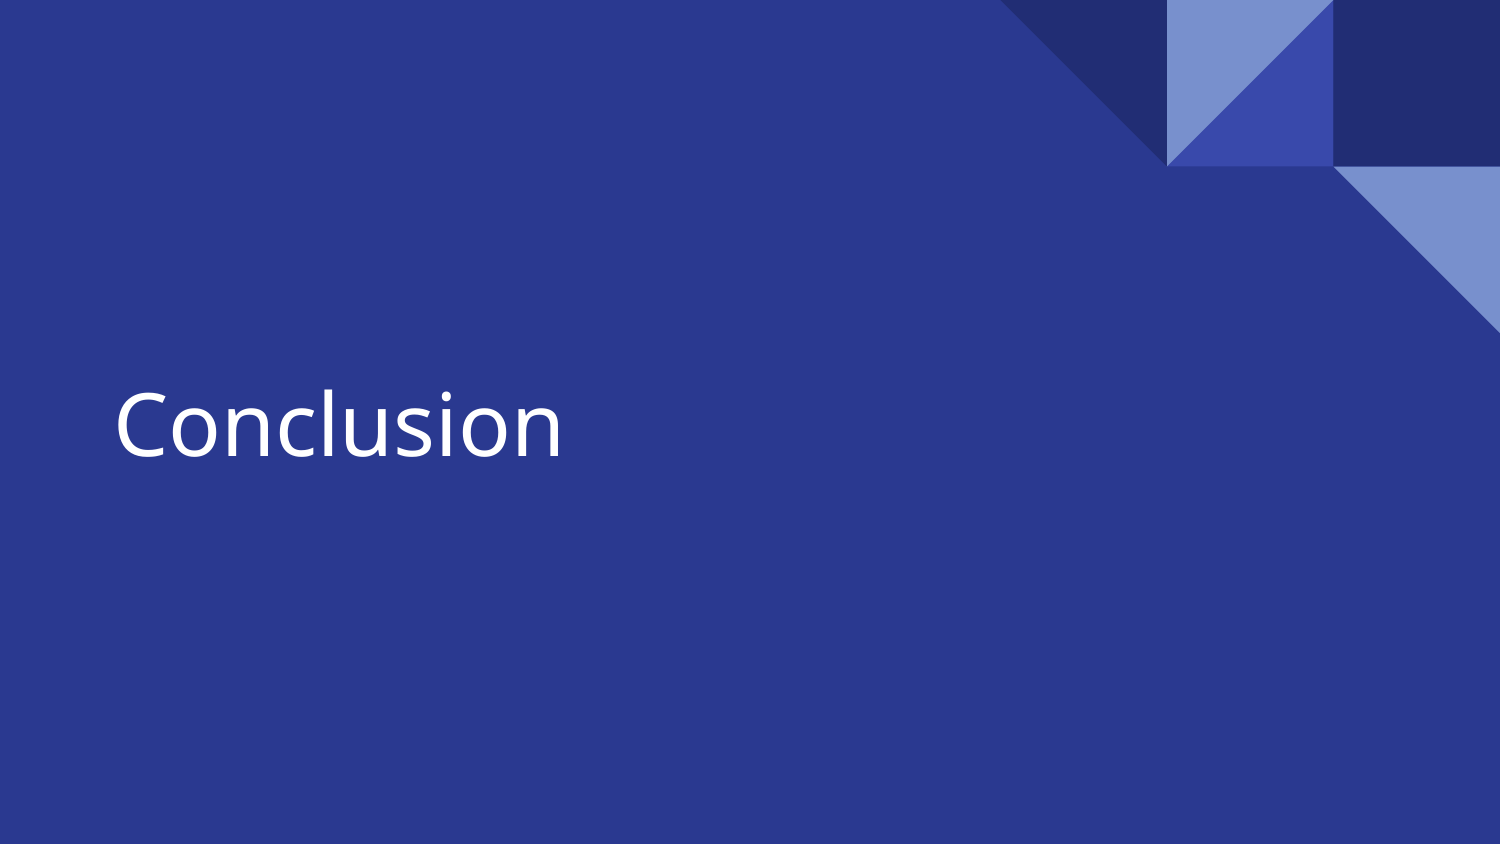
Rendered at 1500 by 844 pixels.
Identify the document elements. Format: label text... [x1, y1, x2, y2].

title Conclusion [98, 353, 1447, 491]
